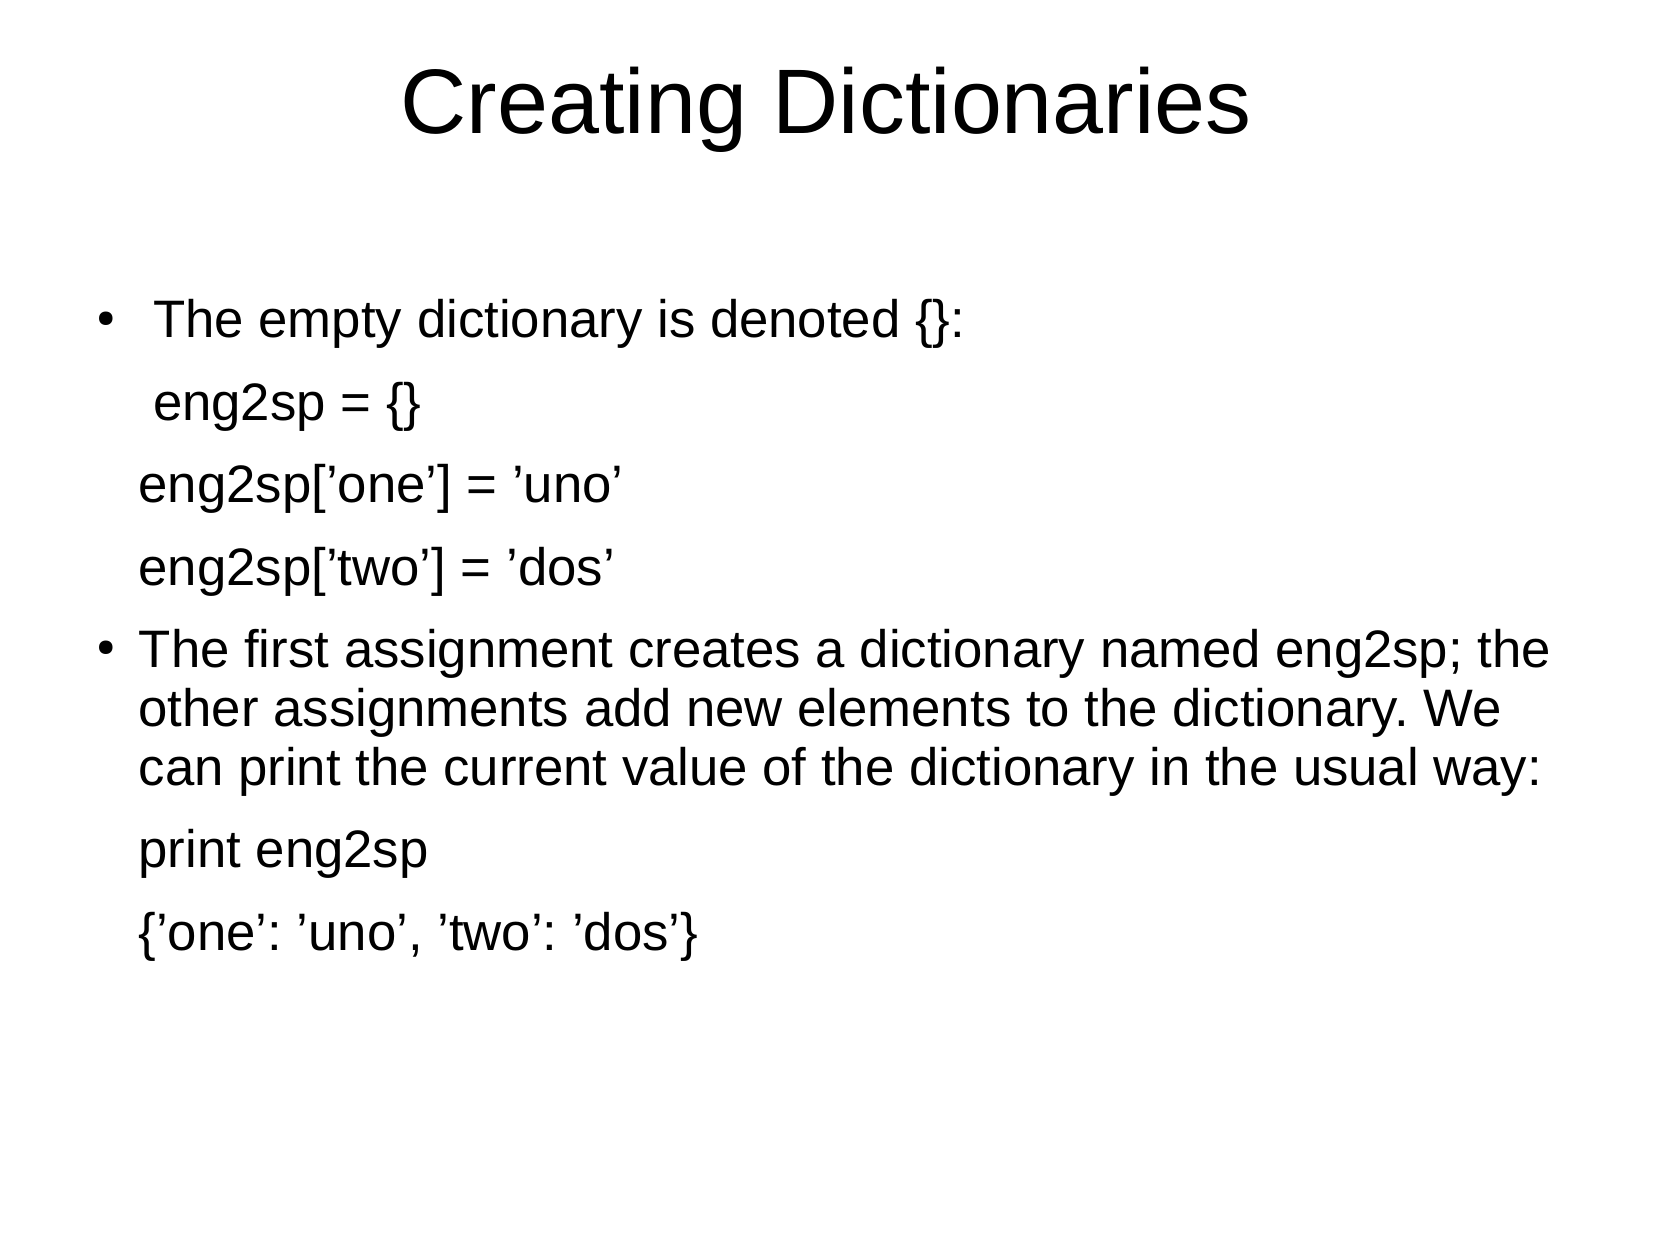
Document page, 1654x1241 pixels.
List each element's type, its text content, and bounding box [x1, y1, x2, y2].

list The empty dictionary is denoted {}: eng2sp = {} eng2sp[’one’] = ’uno’ eng2sp[’two’] = ’dos’ The first assignment creates a dictionary named eng2sp; the other assignments add new elements to the dictionary. We can print the current value of the dictionary in the usual way: print eng2sp {’one’: ’uno’, ’two’: ’dos’} [82, 290, 1571, 1010]
title Creating Dictionaries [82, 49, 1571, 257]
